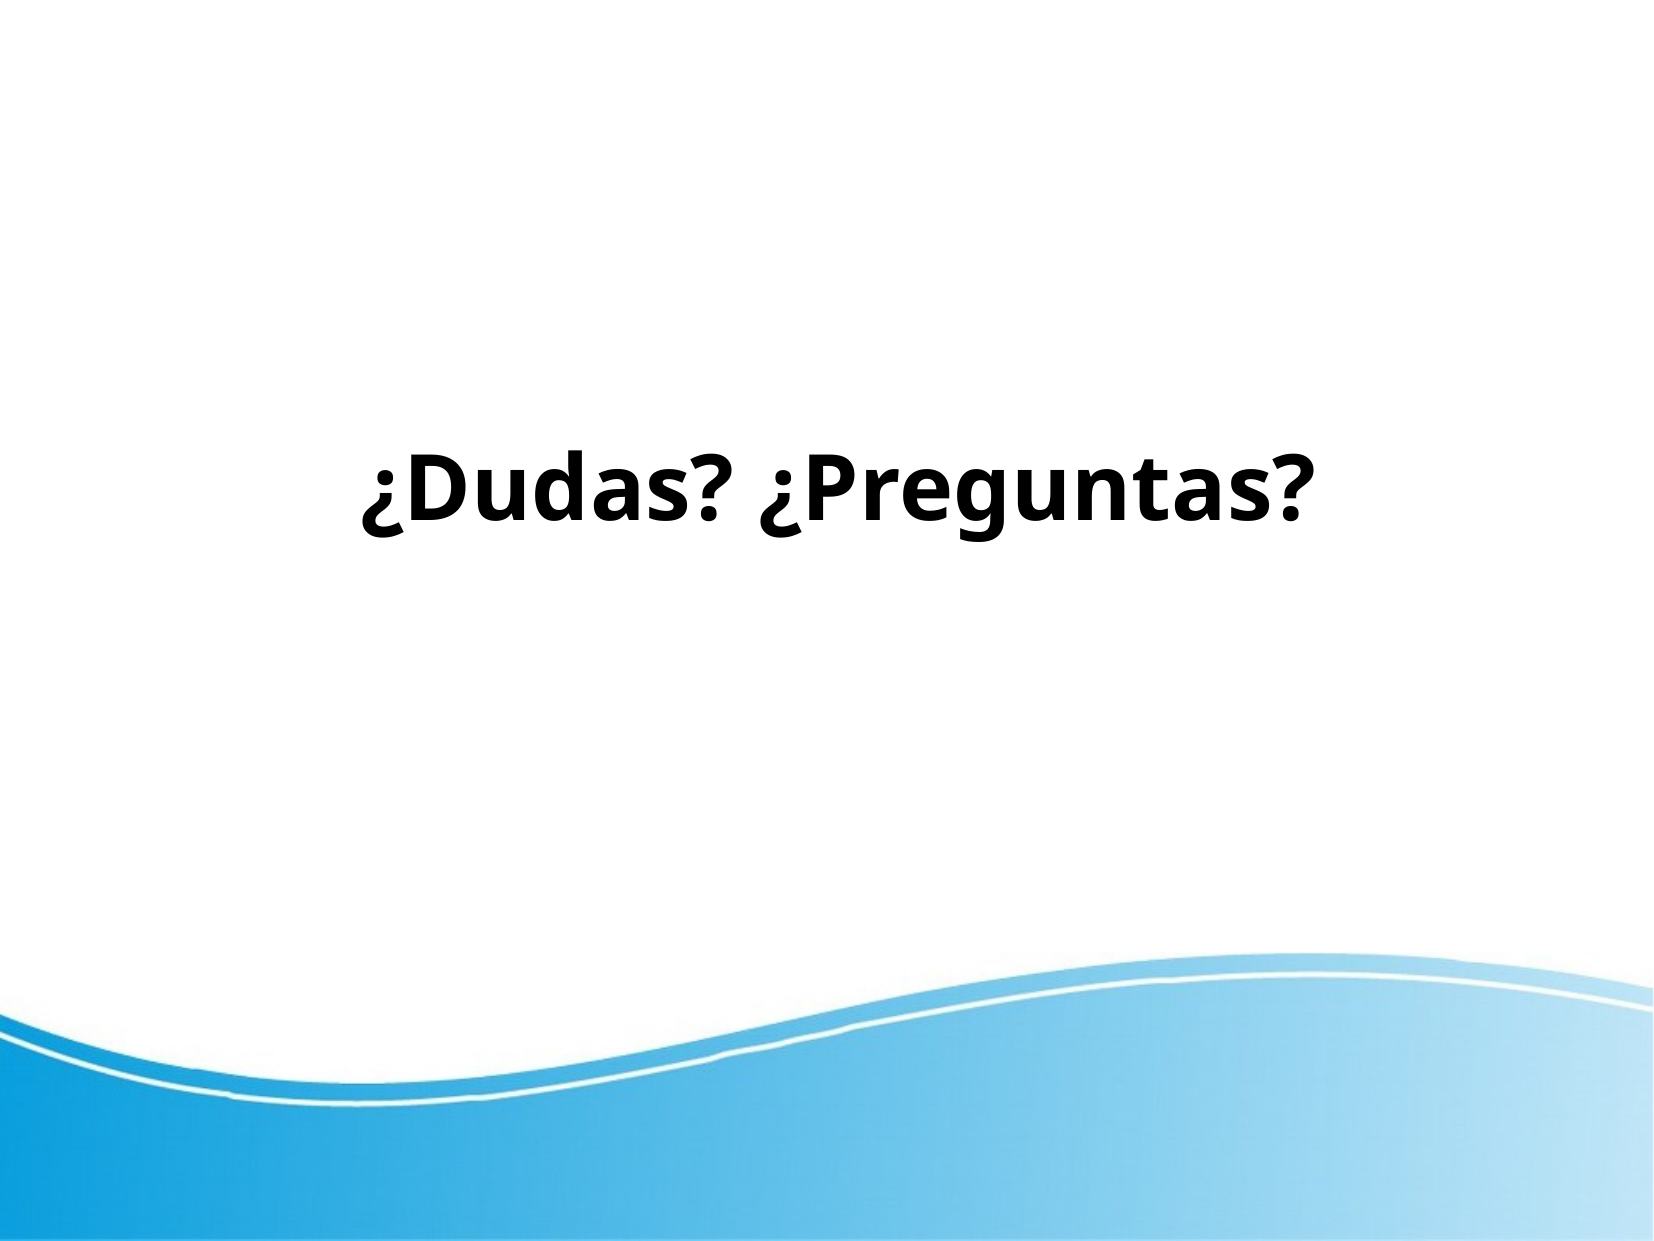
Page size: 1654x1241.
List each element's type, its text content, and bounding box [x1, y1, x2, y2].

title ¿Dudas? ¿Preguntas? [94, 37, 1583, 934]
picture [0, 952, 1654, 1241]
